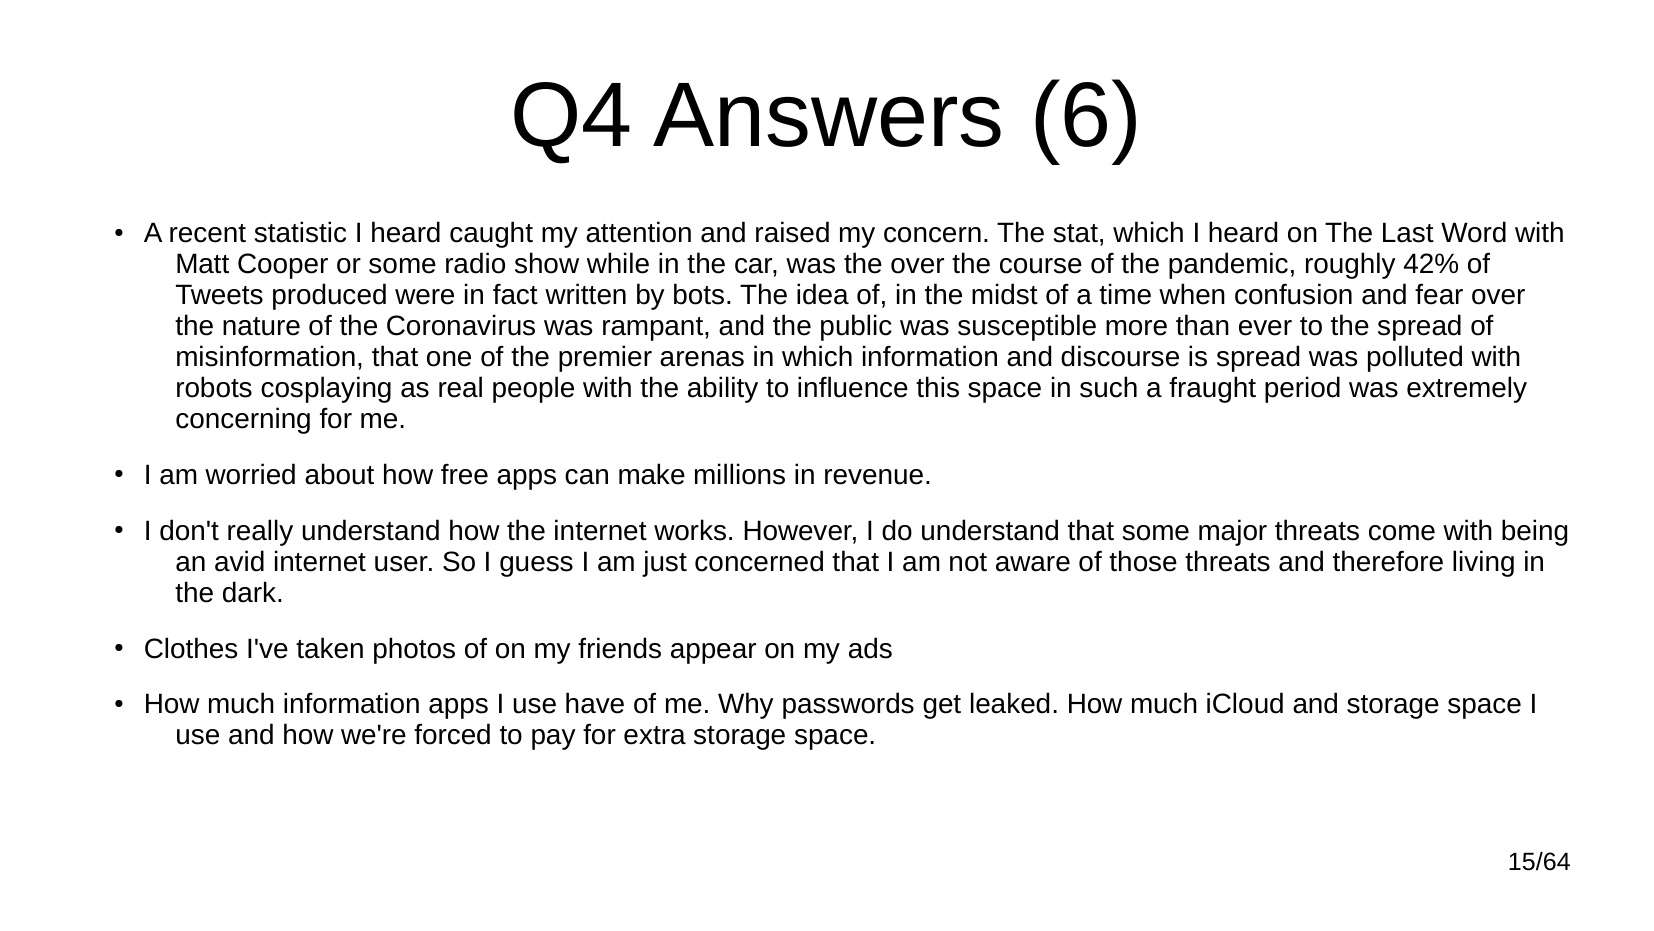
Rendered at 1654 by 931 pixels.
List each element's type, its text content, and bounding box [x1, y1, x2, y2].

list A recent statistic I heard caught my attention and raised my concern. The stat, which I heard on The Last Word with Matt Cooper or some radio show while in the car, was the over the course of the pandemic, roughly 42% of Tweets produced were in fact written by bots. The idea of, in the midst of a time when confusion and fear over the nature of the Coronavirus was rampant, and the public was susceptible more than ever to the spread of misinformation, that one of the premier arenas in which information and discourse is spread was polluted with robots cosplaying as real people with the ability to influence this space in such a fraught period was extremely concerning for me. I am worried about how free apps can make millions in revenue. I don't really understand how the internet works. However, I do understand that some major threats come with being an avid internet user. So I guess I am just concerned that I am not aware of those threats and therefore living in the dark. Clothes I've taken photos of on my friends appear on my ads How much information apps I use have of me. Why passwords get leaked. How much iCloud and storage space I use and how we're forced to pay for extra storage space. [82, 217, 1571, 758]
title Q4 Answers (6) [82, 37, 1571, 193]
